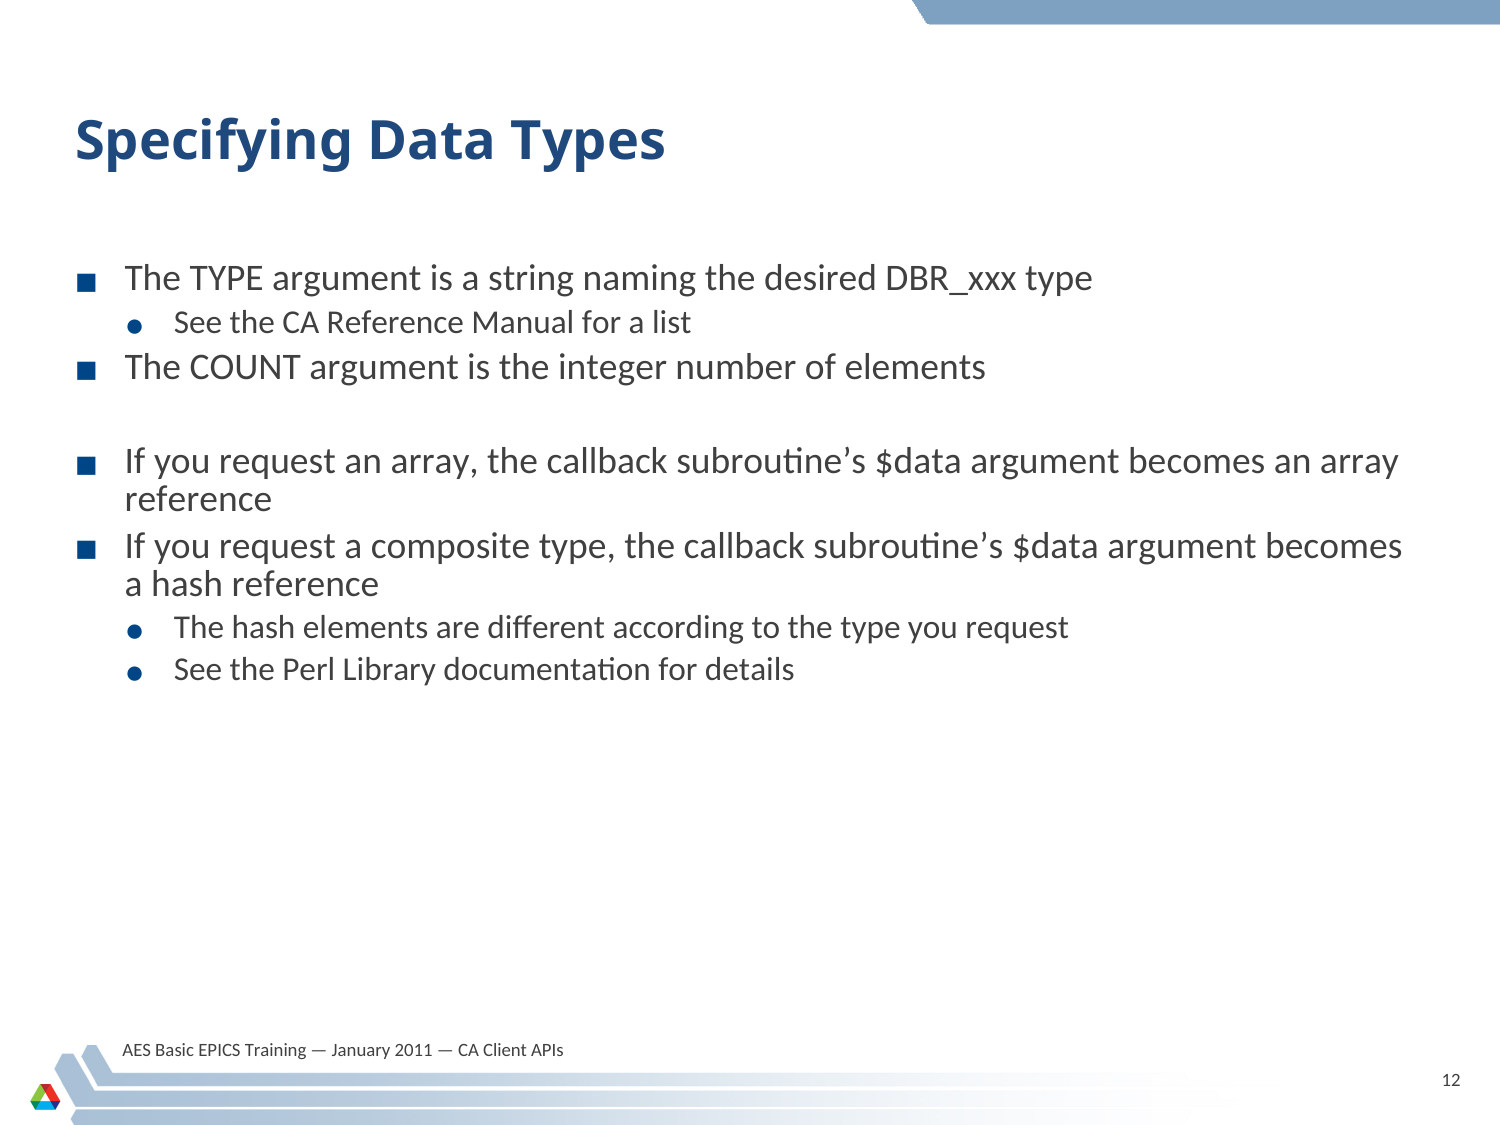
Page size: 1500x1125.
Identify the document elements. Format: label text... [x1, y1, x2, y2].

picture [0, 1037, 1500, 1125]
title Specifying Data Types [75, 52, 1426, 226]
list The TYPE argument is a string naming the desired DBR_xxx type See the CA Reference Manual for a list The COUNT argument is the integer number of elements If you request an array, the callback subroutine’s $data argument becomes an array reference If you request a composite type, the callback subroutine’s $data argument becomes a hash reference The hash elements are different according to the type you request See the Perl Library documentation for details [75, 262, 1426, 991]
picture [0, 0, 1500, 26]
